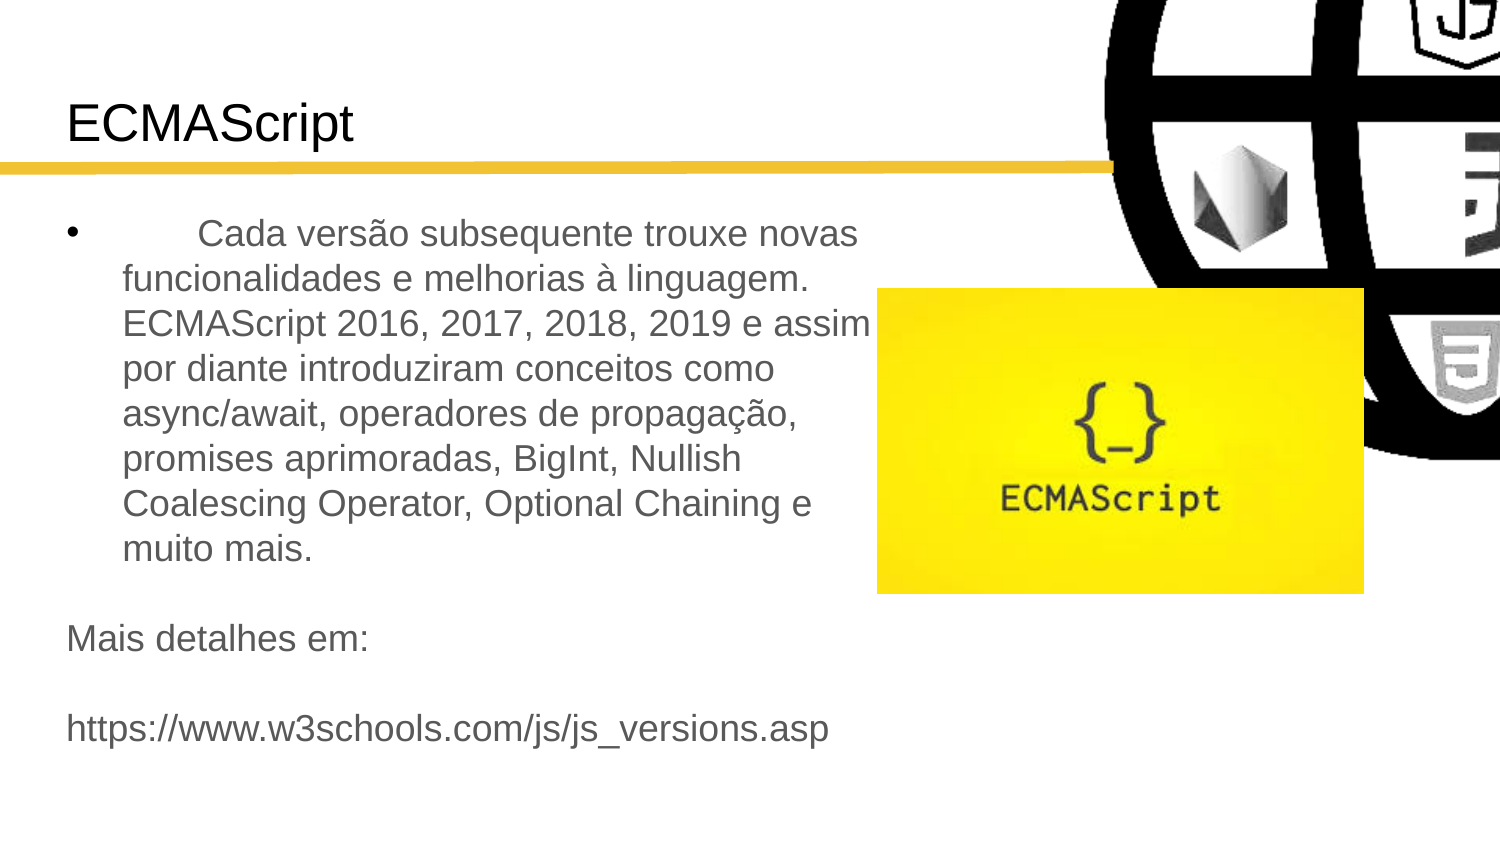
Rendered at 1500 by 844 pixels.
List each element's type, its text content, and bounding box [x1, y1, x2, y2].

picture [877, 0, 1500, 594]
title ECMAScript [51, 72, 1449, 167]
text_box Cada versão subsequente trouxe novas funcionalidades e melhorias à linguagem. ECMAScript 2016, 2017, 2018, 2019 e assim por diante introduziram conceitos como async/await, operadores de propagação, promises aprimoradas, BigInt, Nullish Coalescing Operator, Optional Chaining e muito mais. Mais detalhes em: https://www.w3schools.com/js/js_versions.asp [51, 194, 920, 765]
